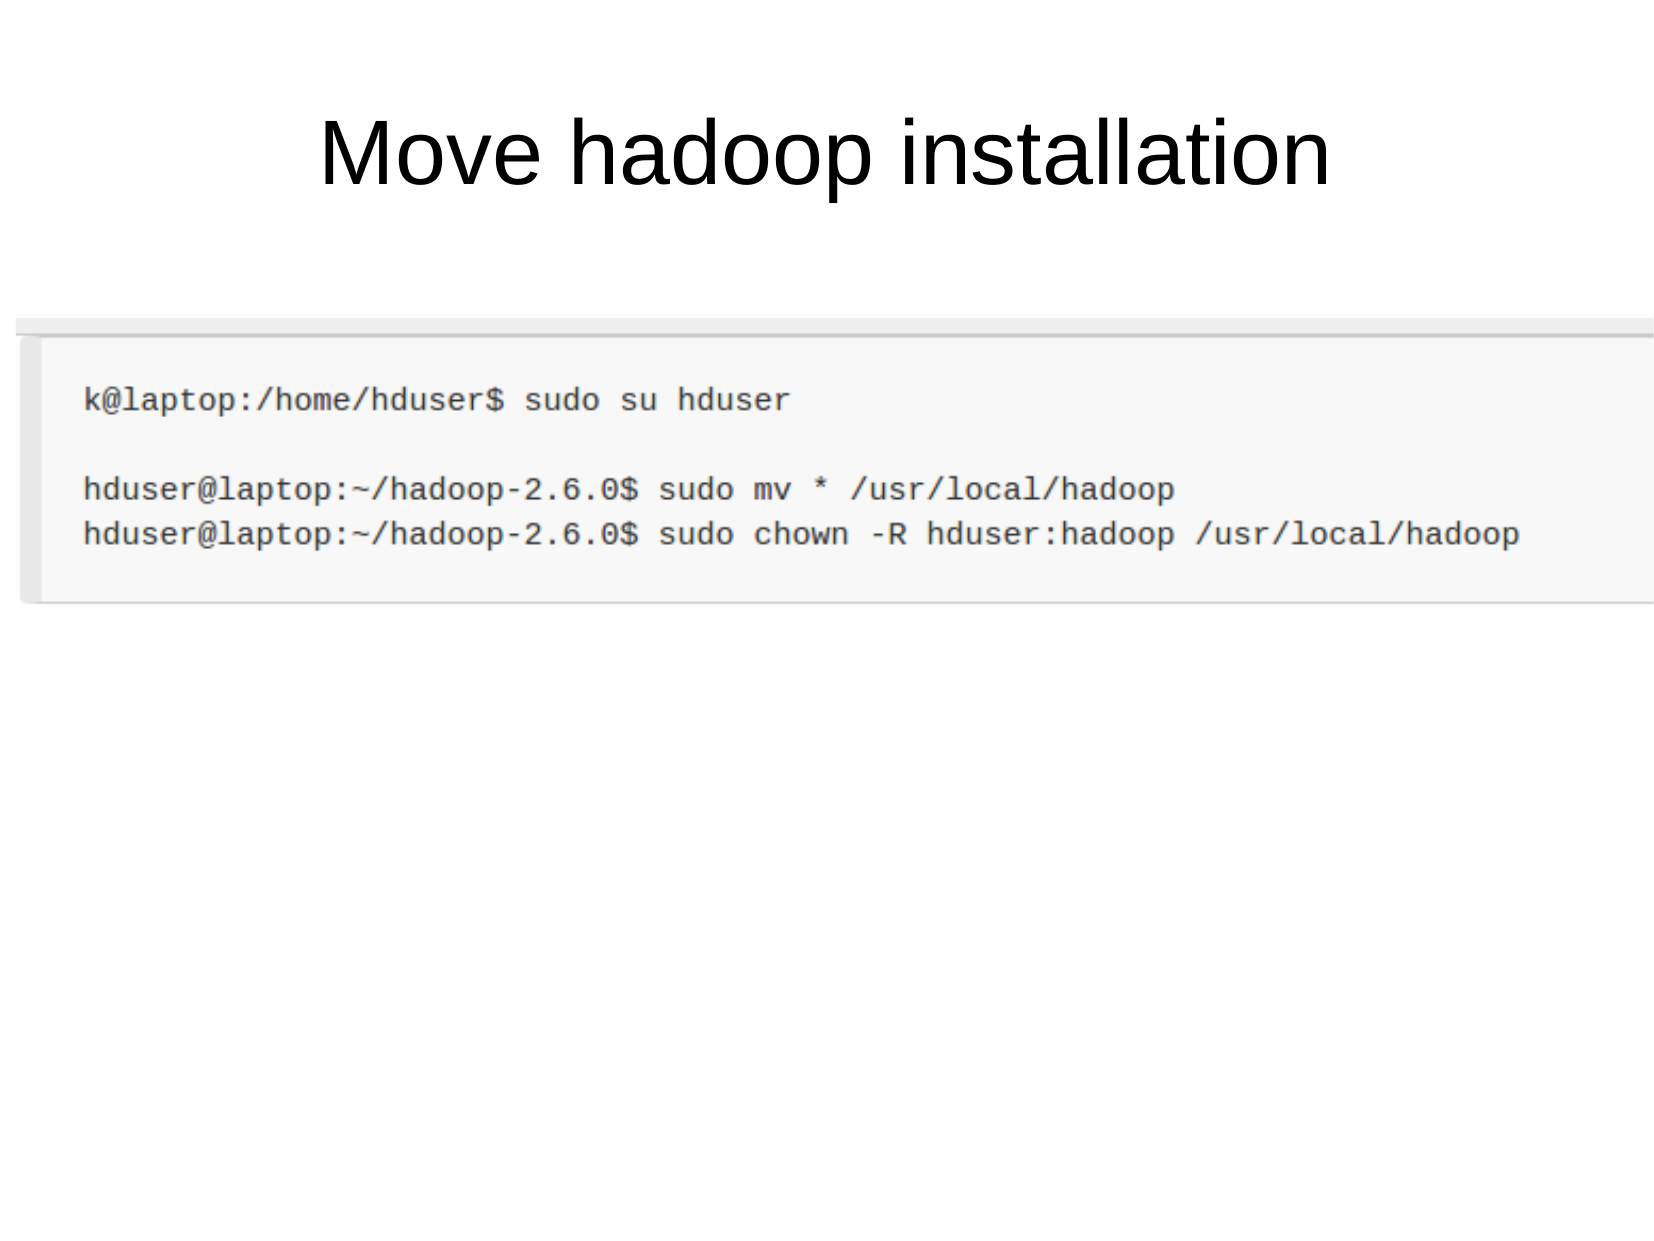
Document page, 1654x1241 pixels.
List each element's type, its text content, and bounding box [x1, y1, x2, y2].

picture [15, 318, 1654, 615]
title Move hadoop installation [82, 49, 1571, 257]
